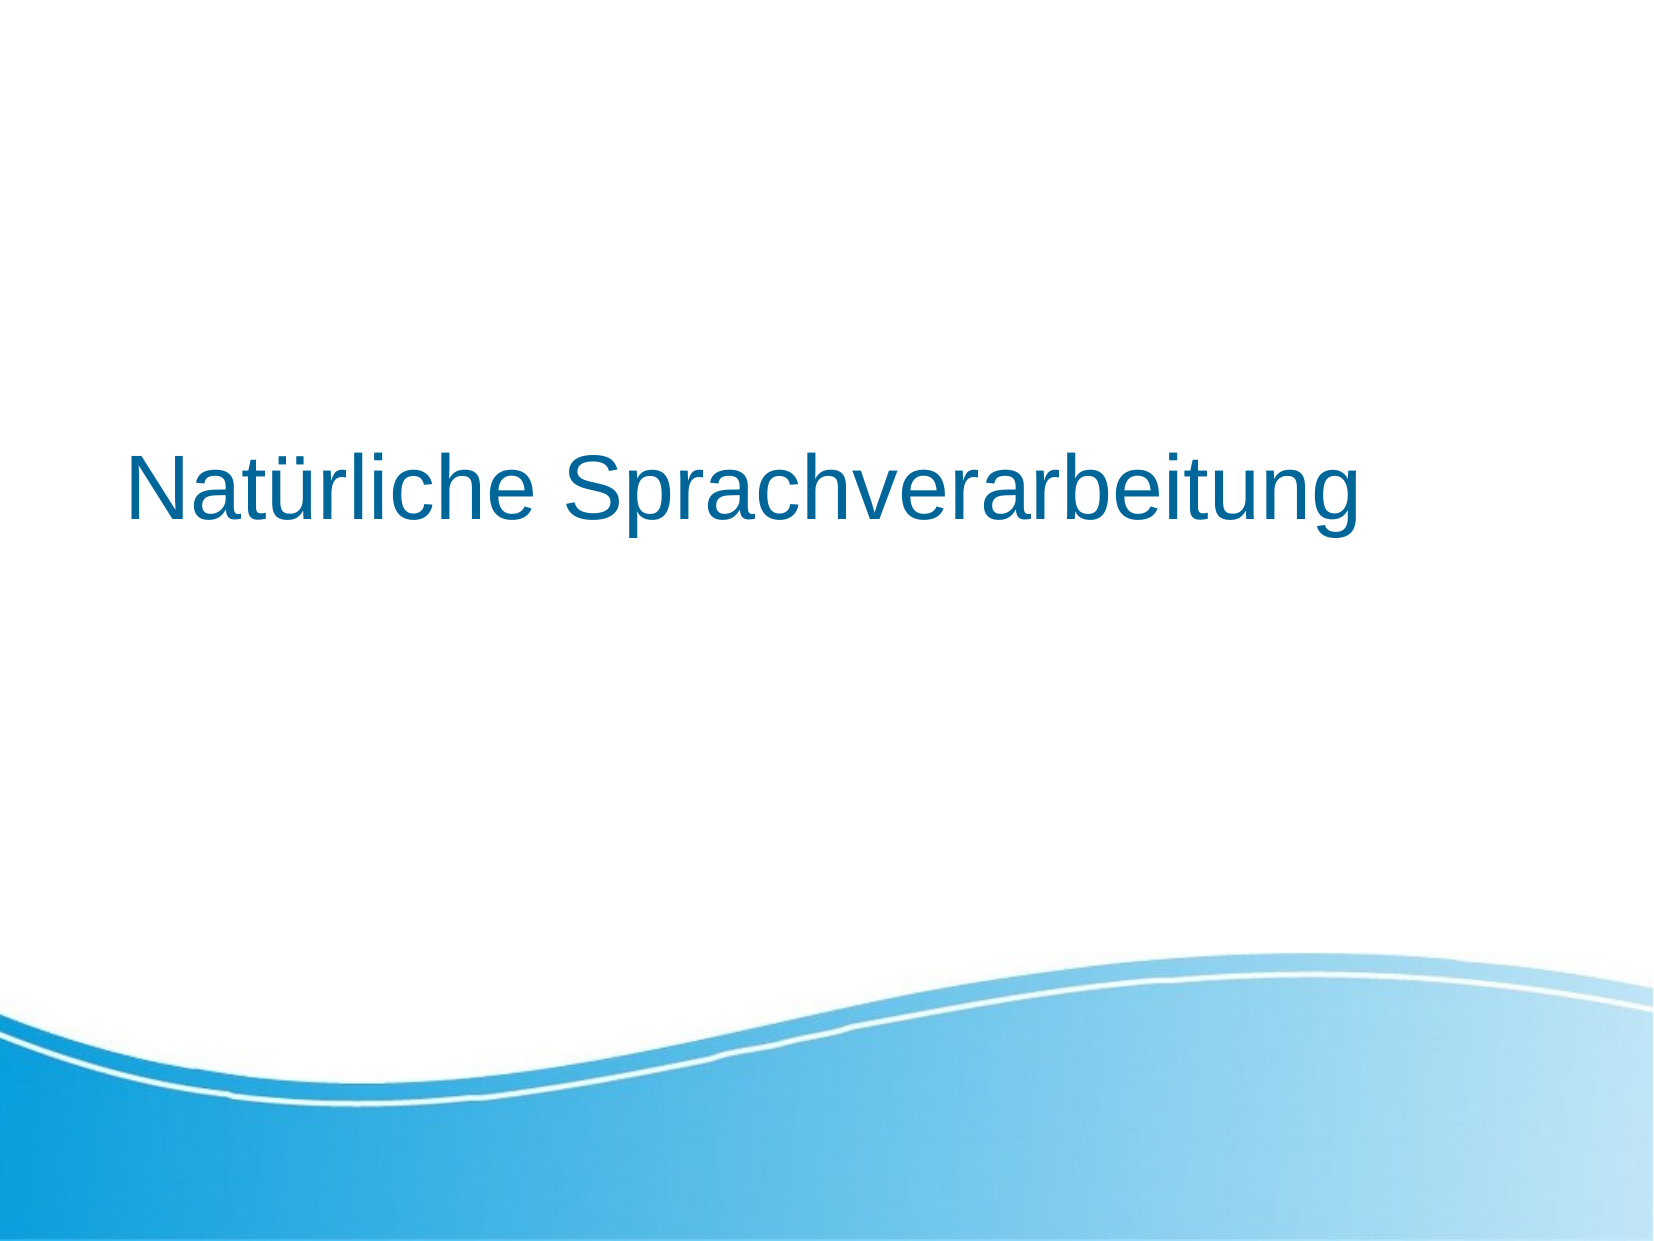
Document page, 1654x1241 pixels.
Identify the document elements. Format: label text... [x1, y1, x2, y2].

picture [0, 952, 1654, 1241]
title Natürliche Sprachverarbeitung [0, 384, 1489, 592]
